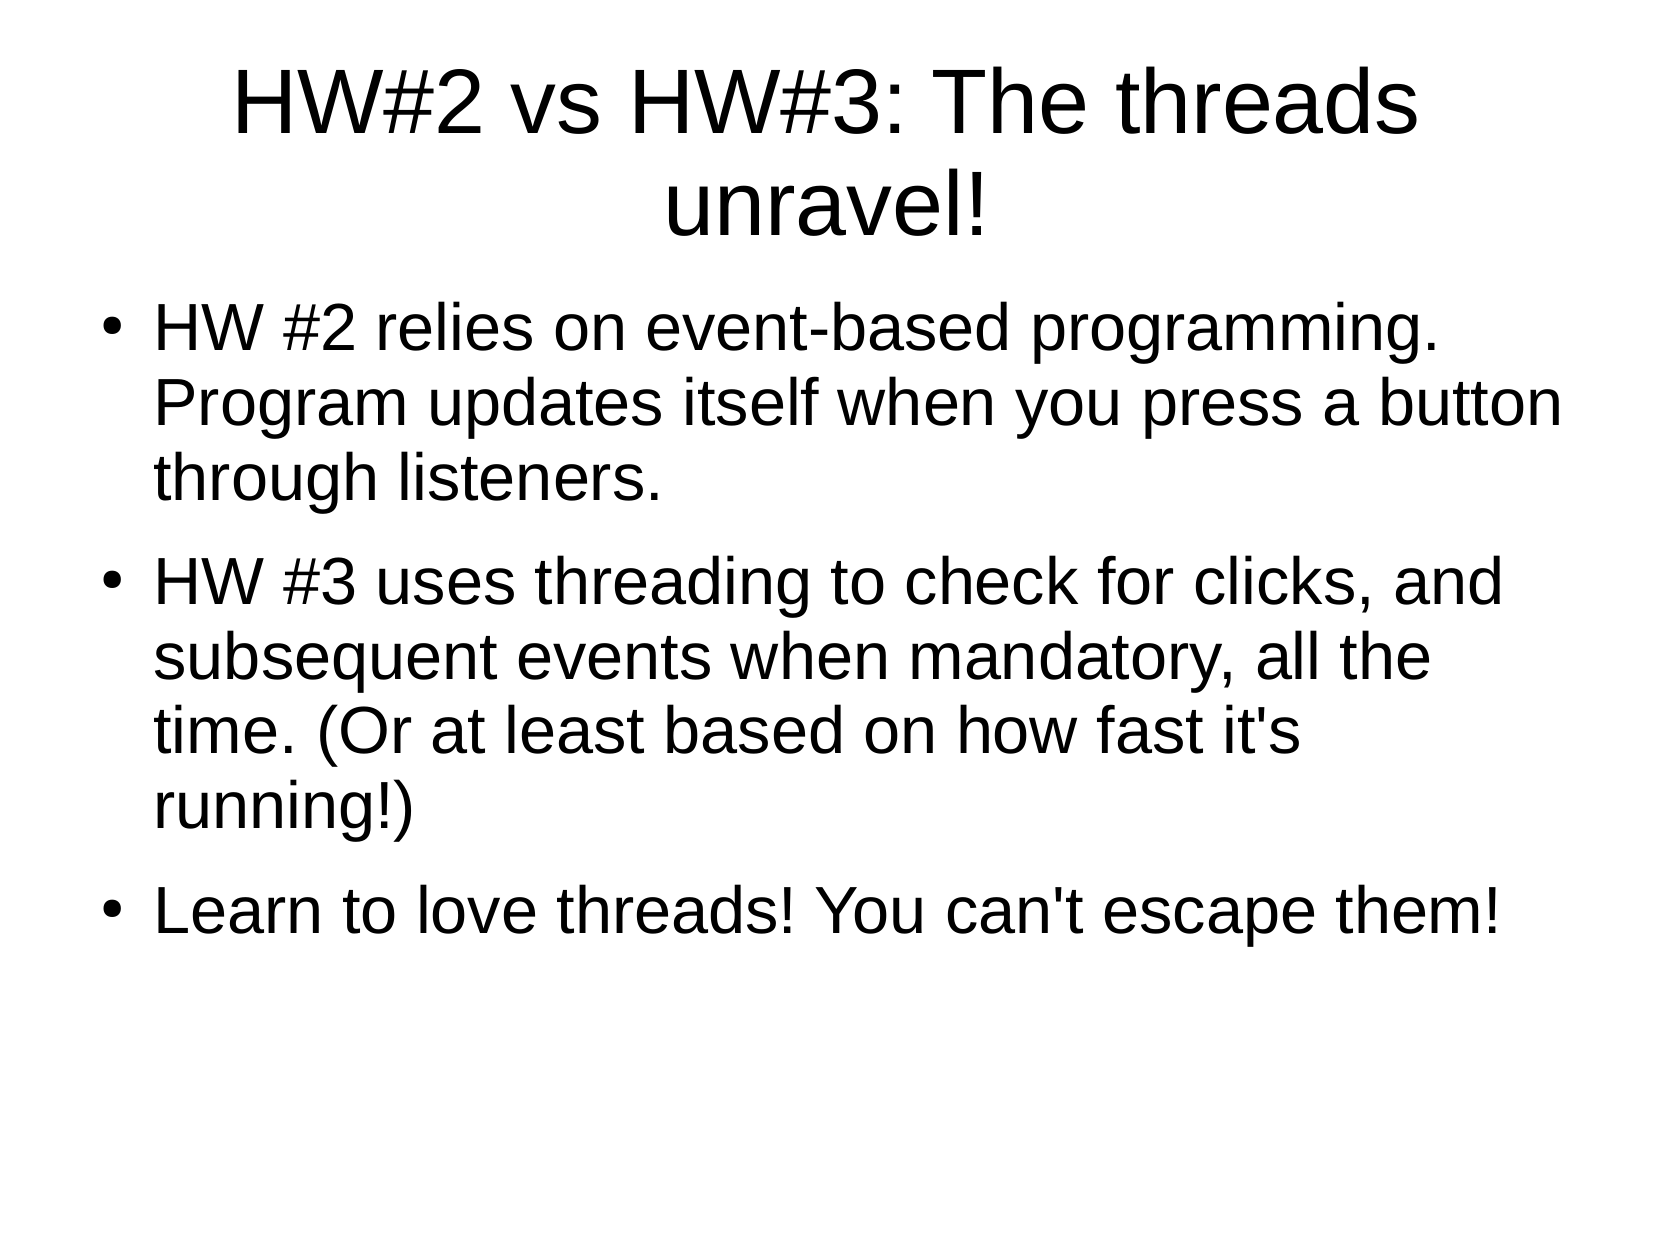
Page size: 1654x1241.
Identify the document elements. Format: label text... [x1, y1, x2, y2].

title HW#2 vs HW#3: The threads unravel! [82, 49, 1571, 257]
list HW #2 relies on event-based programming. Program updates itself when you press a button through listeners. HW #3 uses threading to check for clicks, and subsequent events when mandatory, all the time. (Or at least based on how fast it's running!) Learn to love threads! You can't escape them! [82, 290, 1571, 1010]
